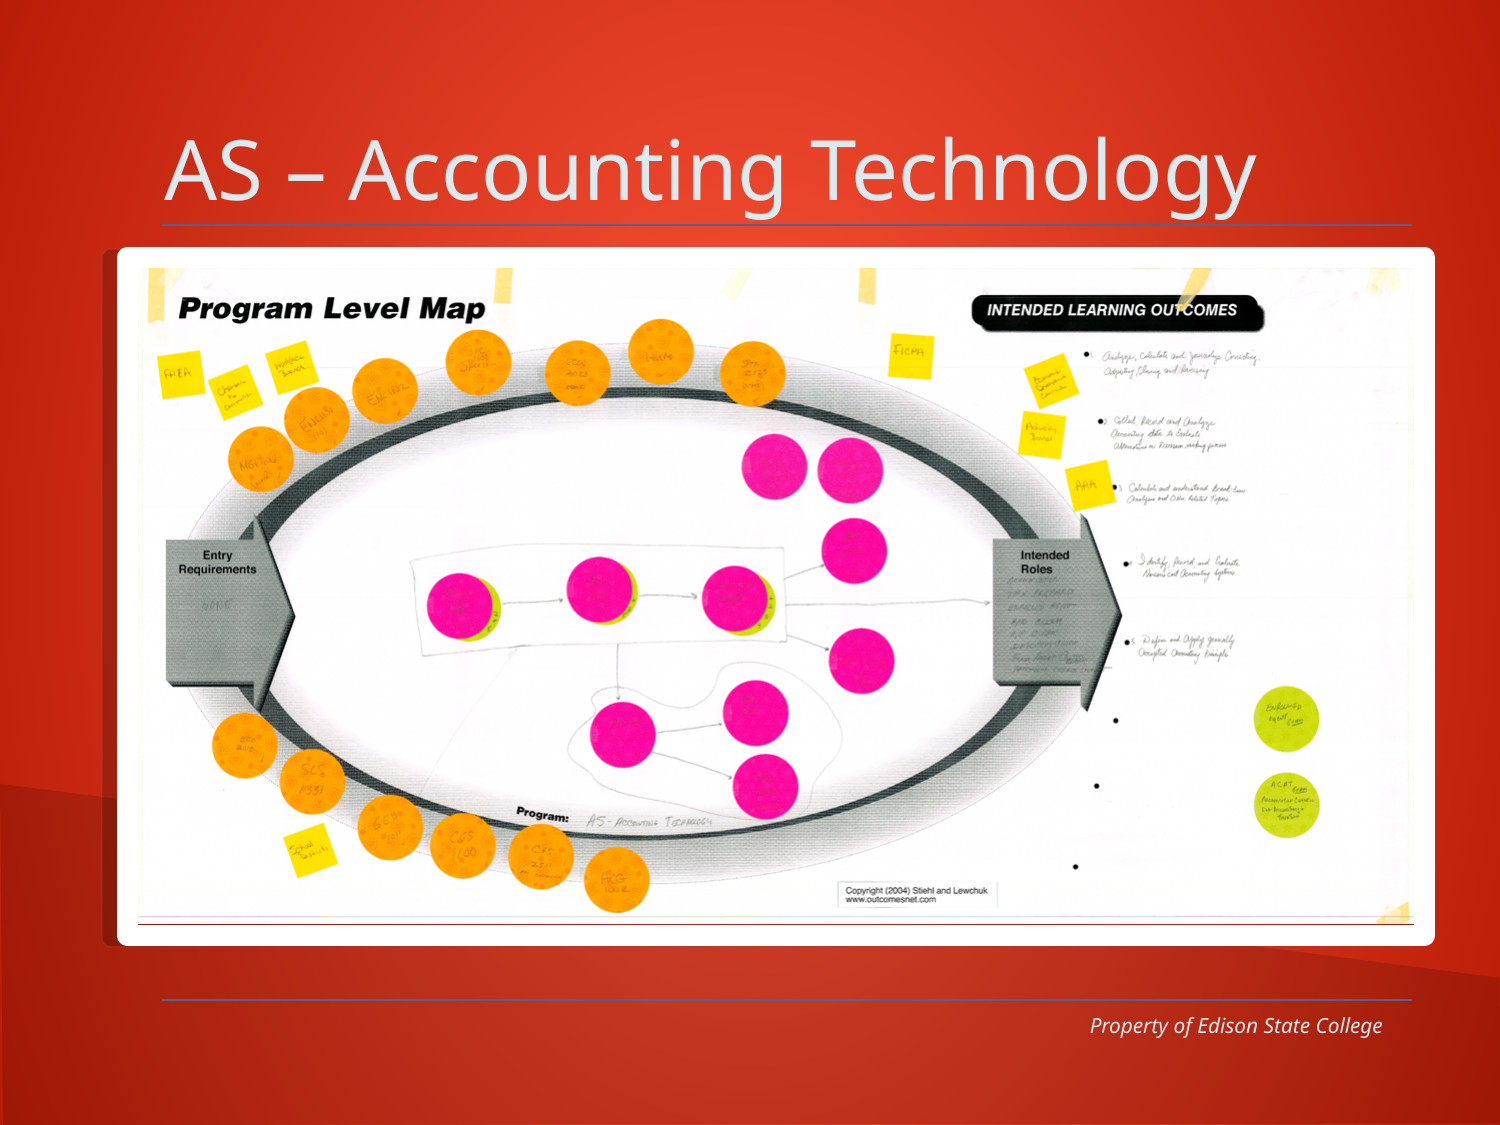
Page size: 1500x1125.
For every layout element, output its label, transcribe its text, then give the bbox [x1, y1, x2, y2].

footer Property of Edison State College [1074, 987, 1463, 1063]
title AS – Accounting Technology [150, 45, 1425, 233]
picture [137, 268, 1415, 925]
